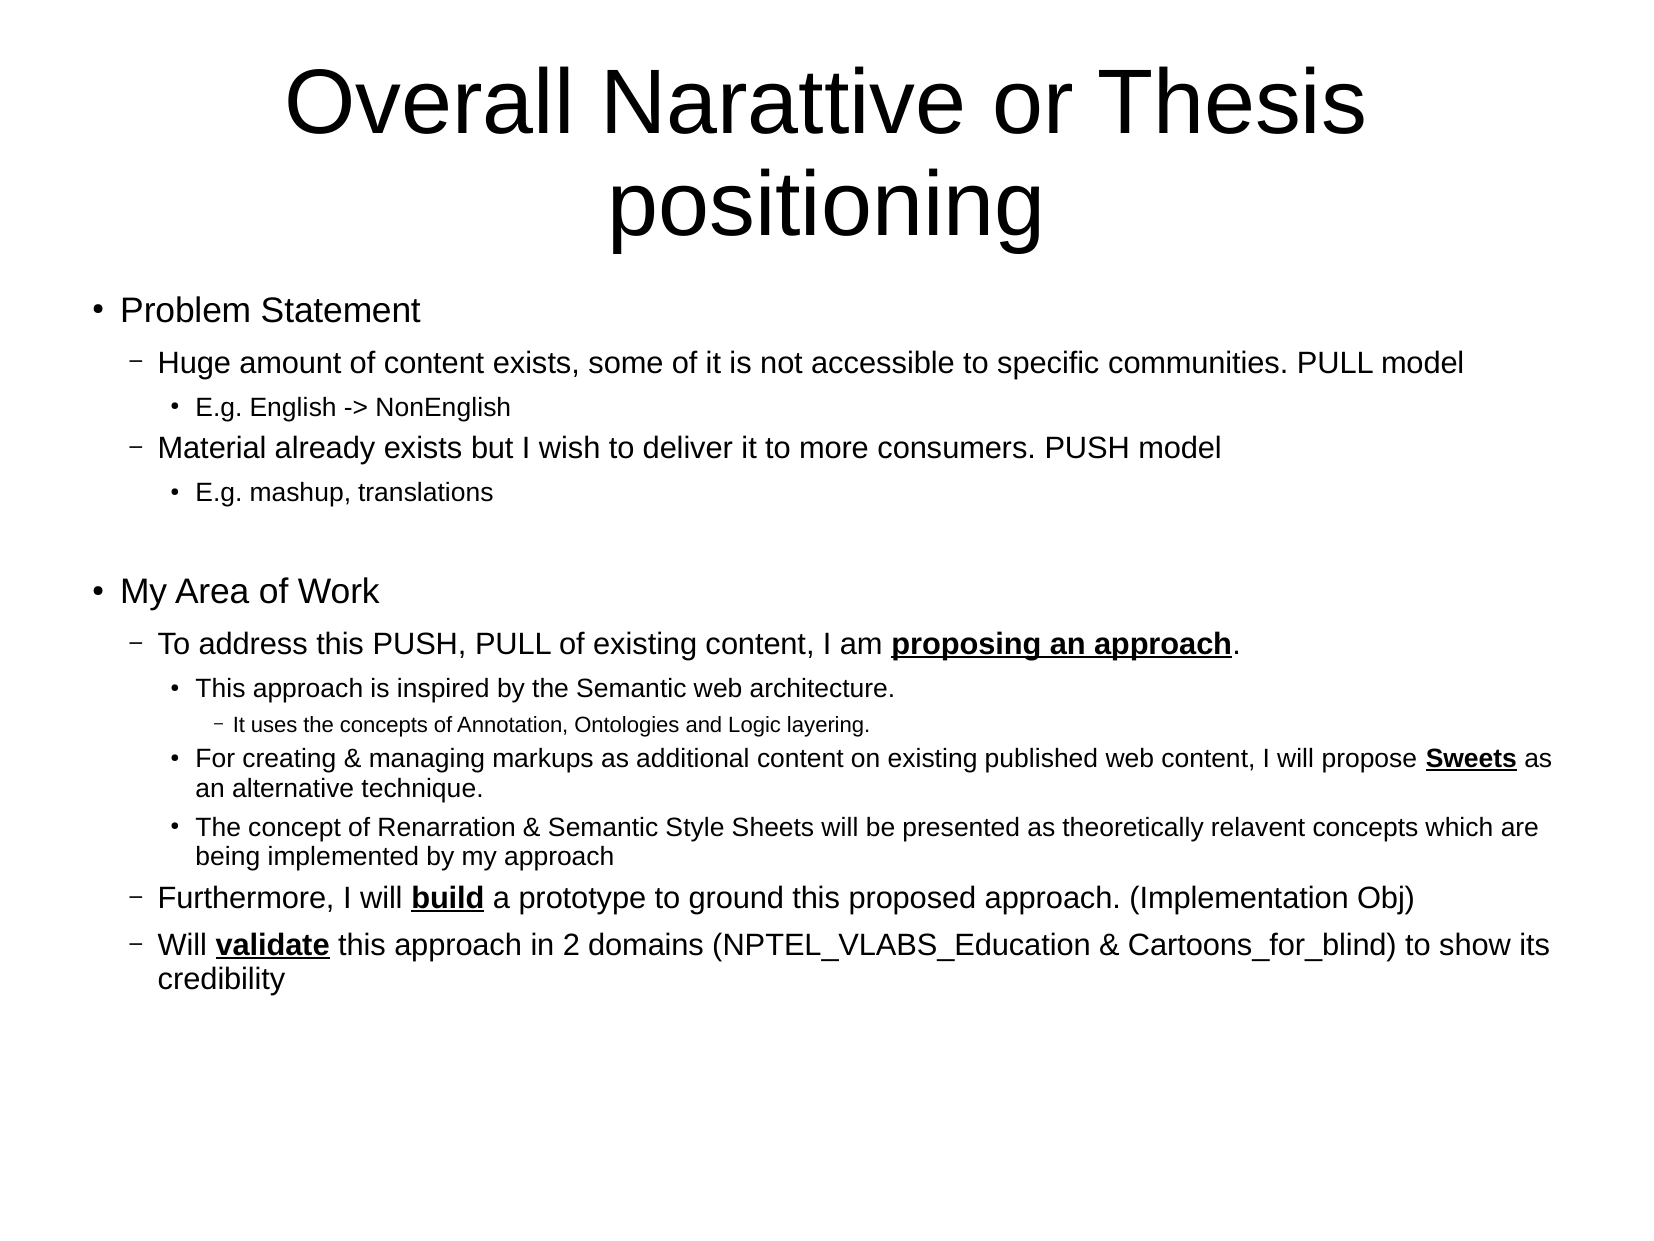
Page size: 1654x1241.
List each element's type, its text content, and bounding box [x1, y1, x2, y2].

list Problem Statement Huge amount of content exists, some of it is not accessible to specific communities. PULL model E.g. English -> NonEnglish Material already exists but I wish to deliver it to more consumers. PUSH model E.g. mashup, translations My Area of Work To address this PUSH, PULL of existing content, I am proposing an approach. This approach is inspired by the Semantic web architecture. It uses the concepts of Annotation, Ontologies and Logic layering. For creating & managing markups as additional content on existing published web content, I will propose Sweets as an alternative technique. The concept of Renarration & Semantic Style Sheets will be presented as theoretically relavent concepts which are being implemented by my approach Furthermore, I will build a prototype to ground this proposed approach. (Implementation Obj) Will validate this approach in 2 domains (NPTEL_VLABS_Education & Cartoons_for_blind) to show its credibility [82, 290, 1571, 1010]
title Overall Narattive or Thesis positioning [82, 49, 1571, 257]
